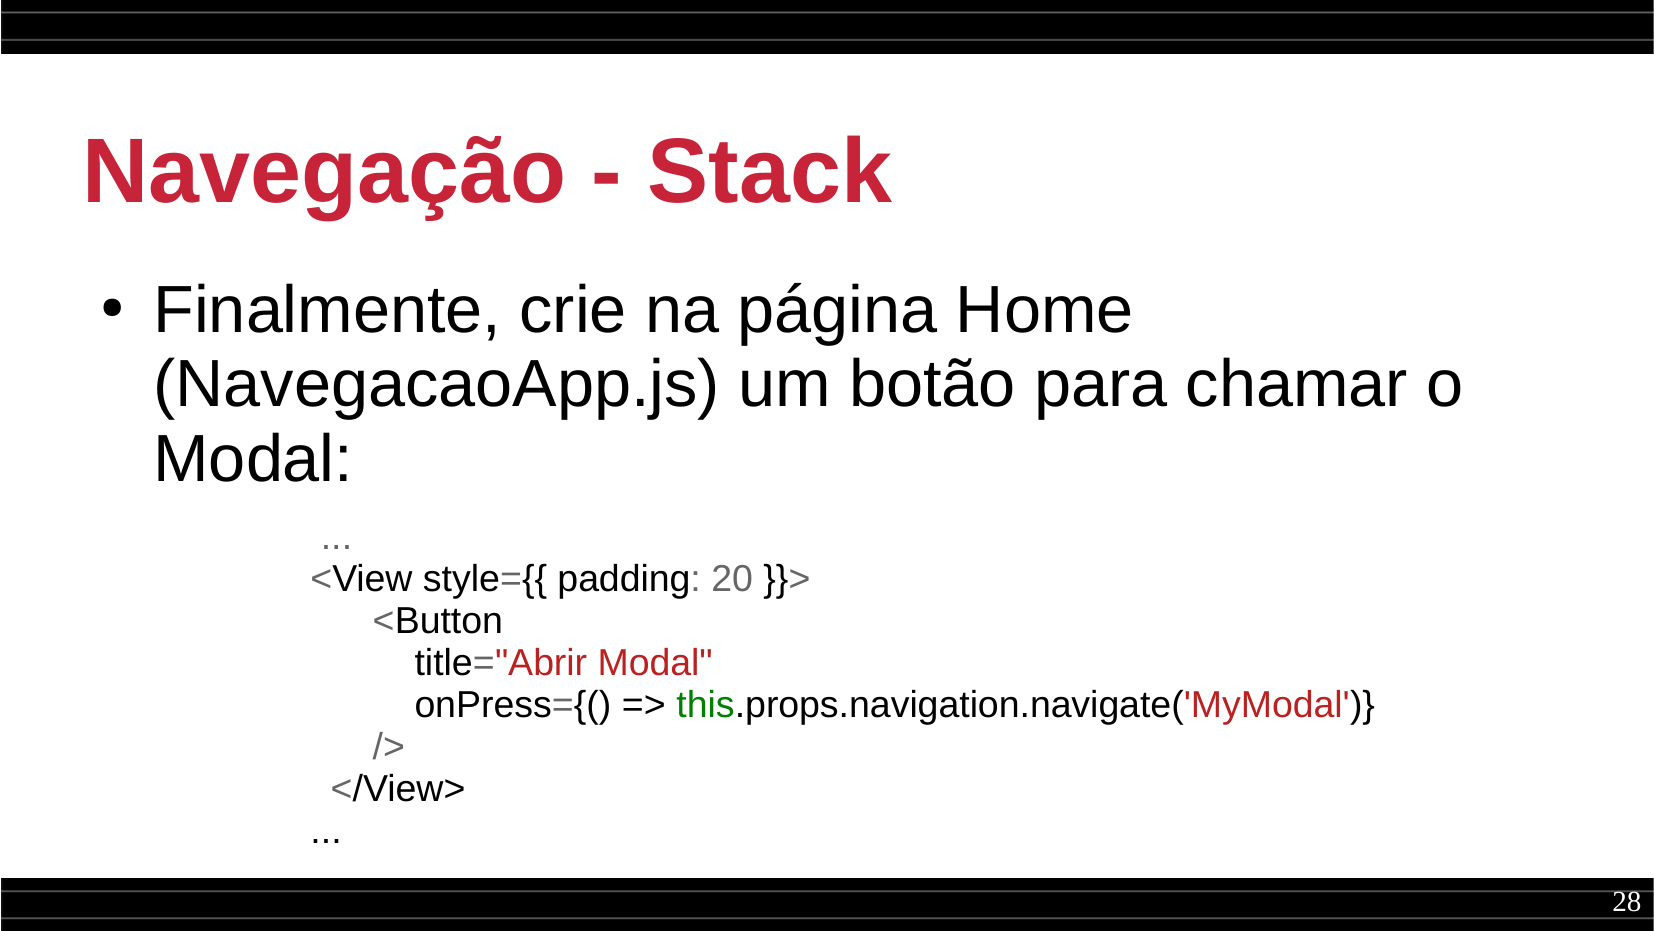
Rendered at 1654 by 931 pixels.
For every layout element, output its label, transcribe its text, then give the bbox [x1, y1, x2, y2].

text_box ... <View style={{ padding: 20 }}> <Button title="Abrir Modal" onPress={() => this.props.navigation.navigate('MyModal')} /> </View> ... [147, 508, 1496, 859]
list Finalmente, crie na página Home (NavegacaoApp.js) um botão para chamar o Modal: [82, 271, 1571, 758]
picture [1, 0, 1654, 54]
title Navegação - Stack [82, 92, 1571, 249]
picture [1, 878, 1654, 931]
